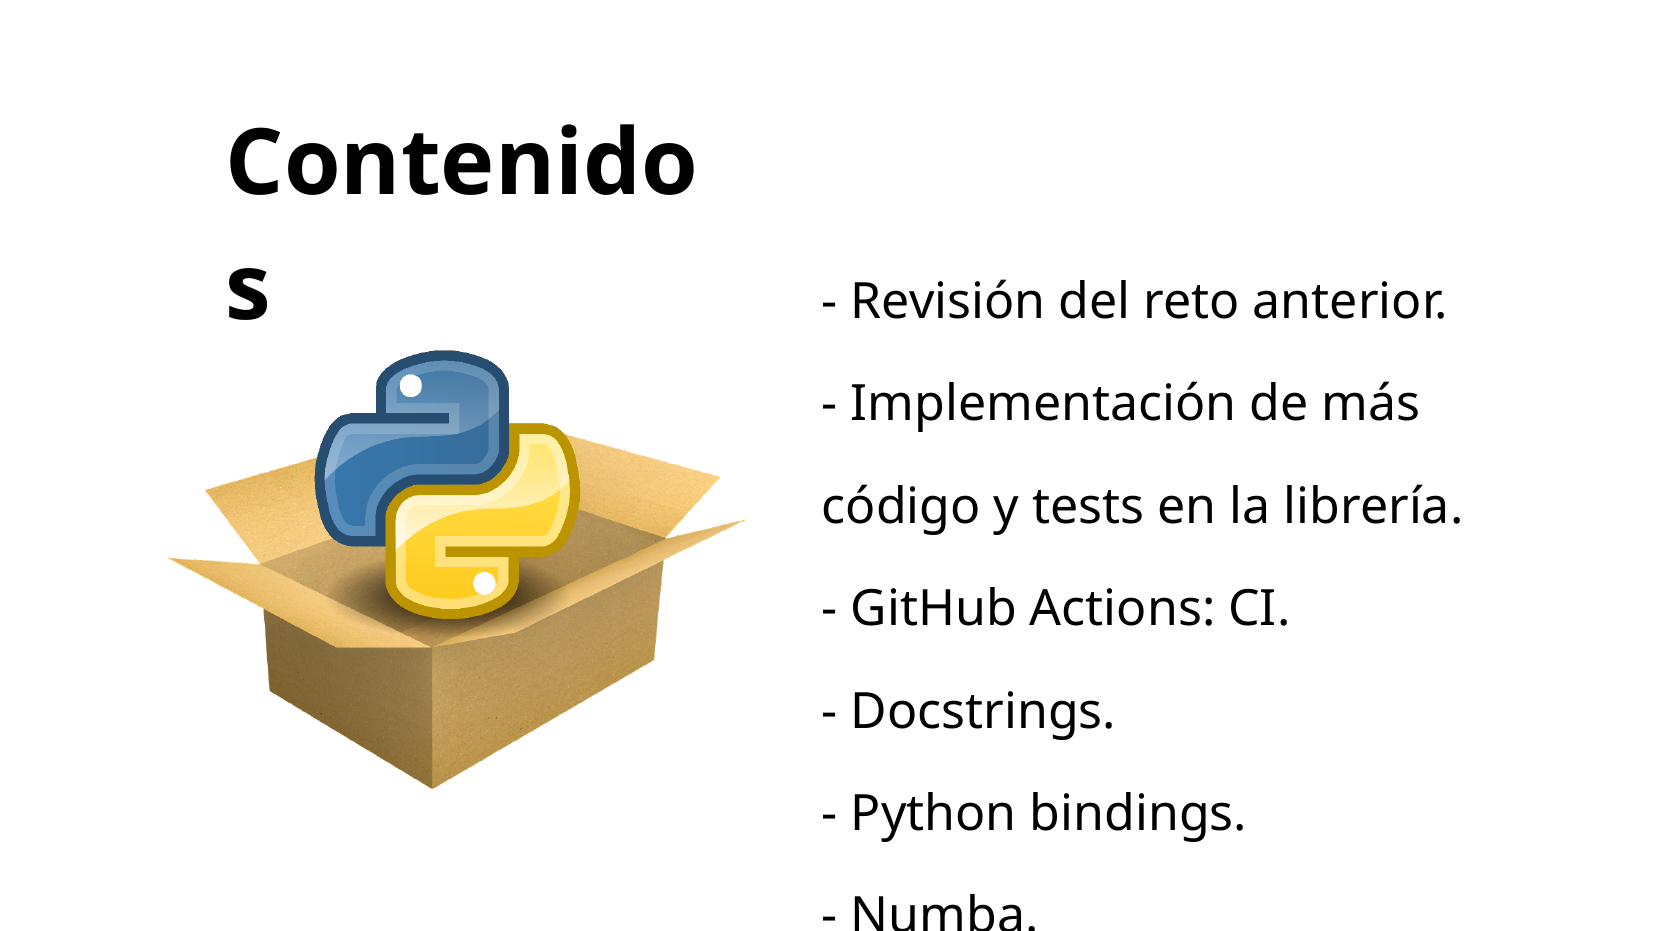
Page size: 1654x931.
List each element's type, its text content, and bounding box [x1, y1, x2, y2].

picture [166, 349, 748, 789]
text_box - Revisión del reto anterior. - Implementación de más código y tests en la librería. - GitHub Actions: CI. - Docstrings. - Python bindings. - Numba. [807, 223, 1560, 764]
text_box Contenidos [211, 89, 727, 197]
